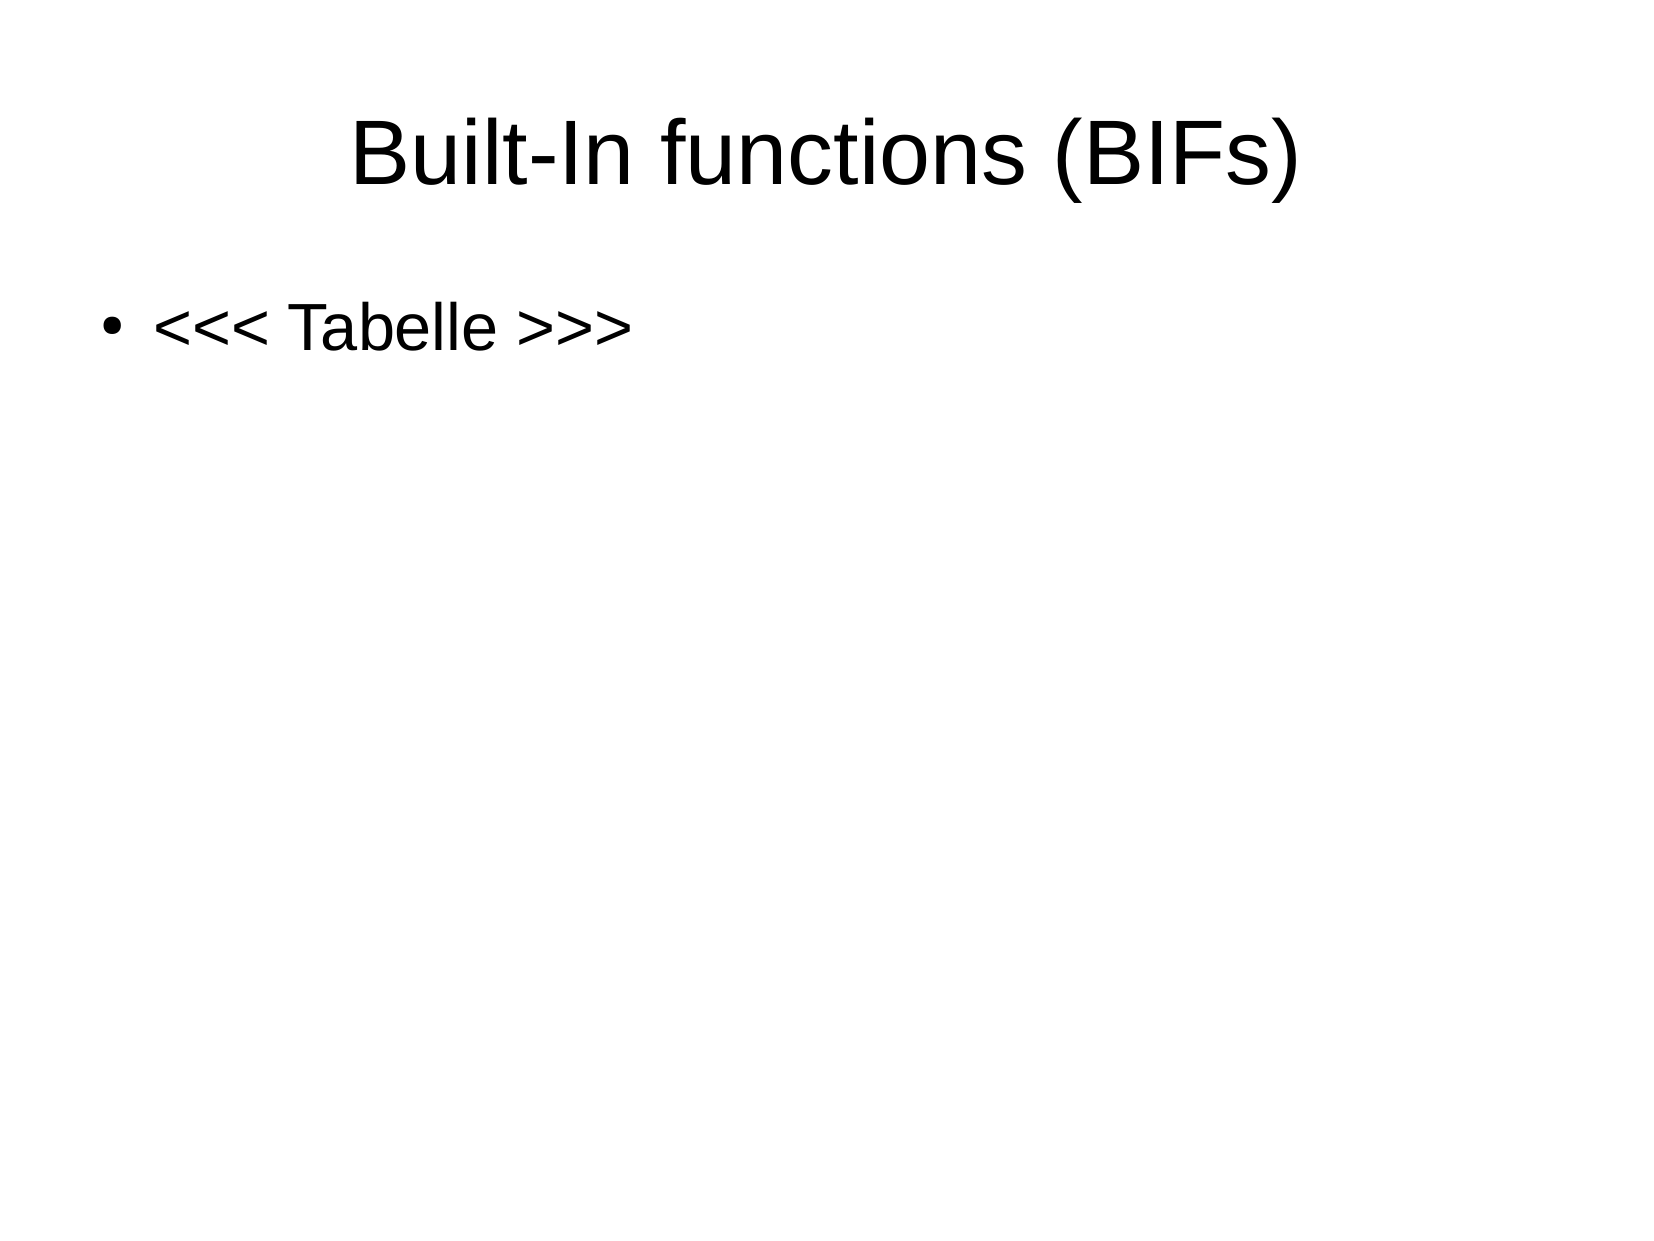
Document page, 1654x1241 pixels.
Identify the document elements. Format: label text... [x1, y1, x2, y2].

title Built-In functions (BIFs) [82, 49, 1571, 257]
list <<< Tabelle >>> [82, 290, 1571, 1010]
